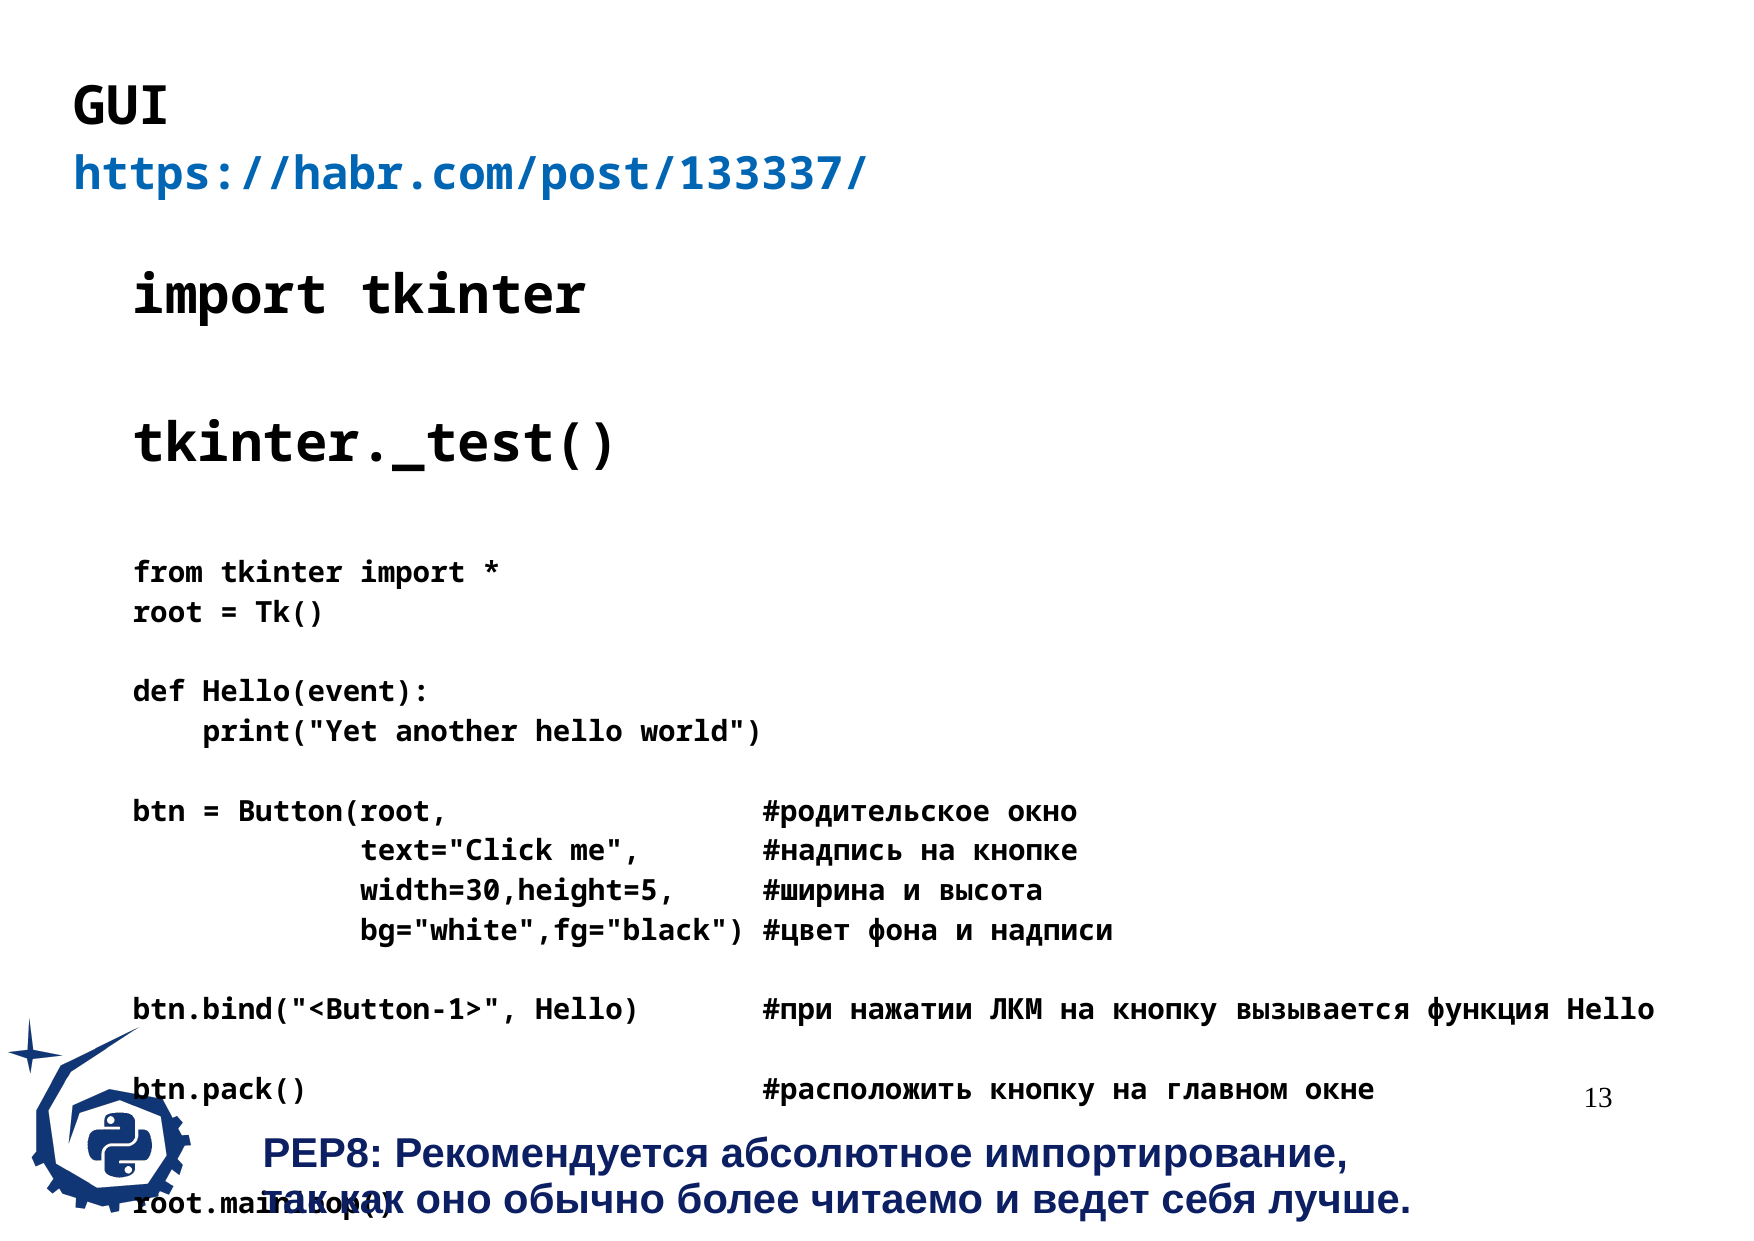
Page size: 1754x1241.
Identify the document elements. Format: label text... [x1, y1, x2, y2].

text_box import tkinter tkinter._test() from tkinter import * root = Tk() def Hello(event): print("Yet another hello world") btn = Button(root, #родительское окно text="Click me", #надпись на кнопке width=30,height=5, #ширина и высота bg="white",fg="black") #цвет фона и надписи btn.bind("<Button-1>", Hello) #при нажатии ЛКМ на кнопку вызывается функция Hello btn.pack() #расположить кнопку на главном окне root.mainloop() [118, 248, 1695, 1241]
text_box GUI https://habr.com/post/133337/ [59, 59, 1595, 174]
picture [0, 1015, 118, 1217]
text_box PEP8: Рекомендуется абсолютное импортирование, так как оно обычно более читаемо и ведет себя лучше. [248, 1122, 1695, 1231]
